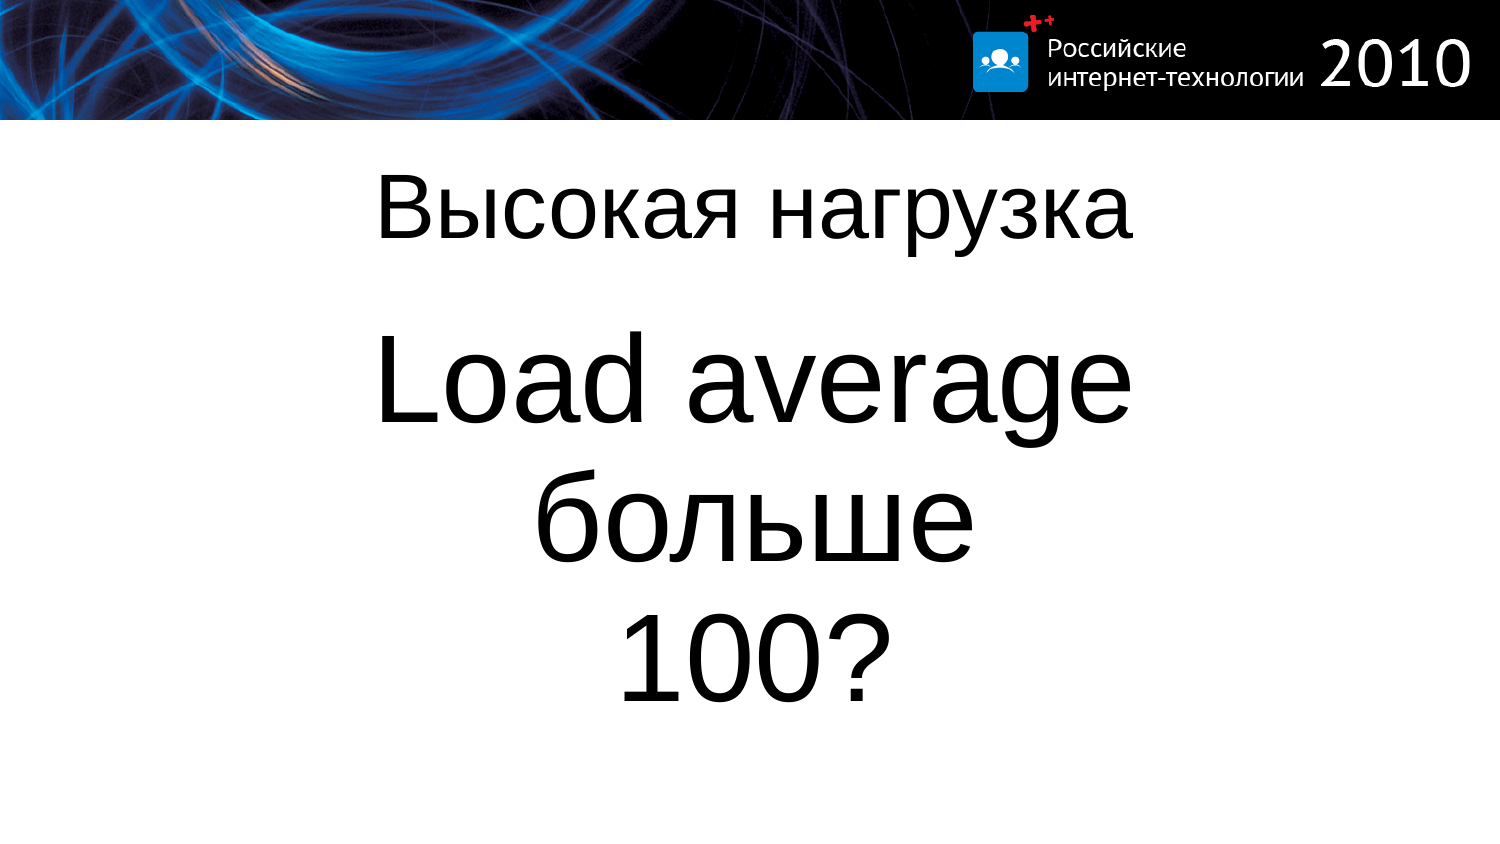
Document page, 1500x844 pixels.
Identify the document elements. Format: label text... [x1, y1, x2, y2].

subtitle Load average больше 100? [79, 279, 1430, 758]
picture [0, 0, 1500, 120]
title Высокая нагрузка [79, 155, 1430, 258]
